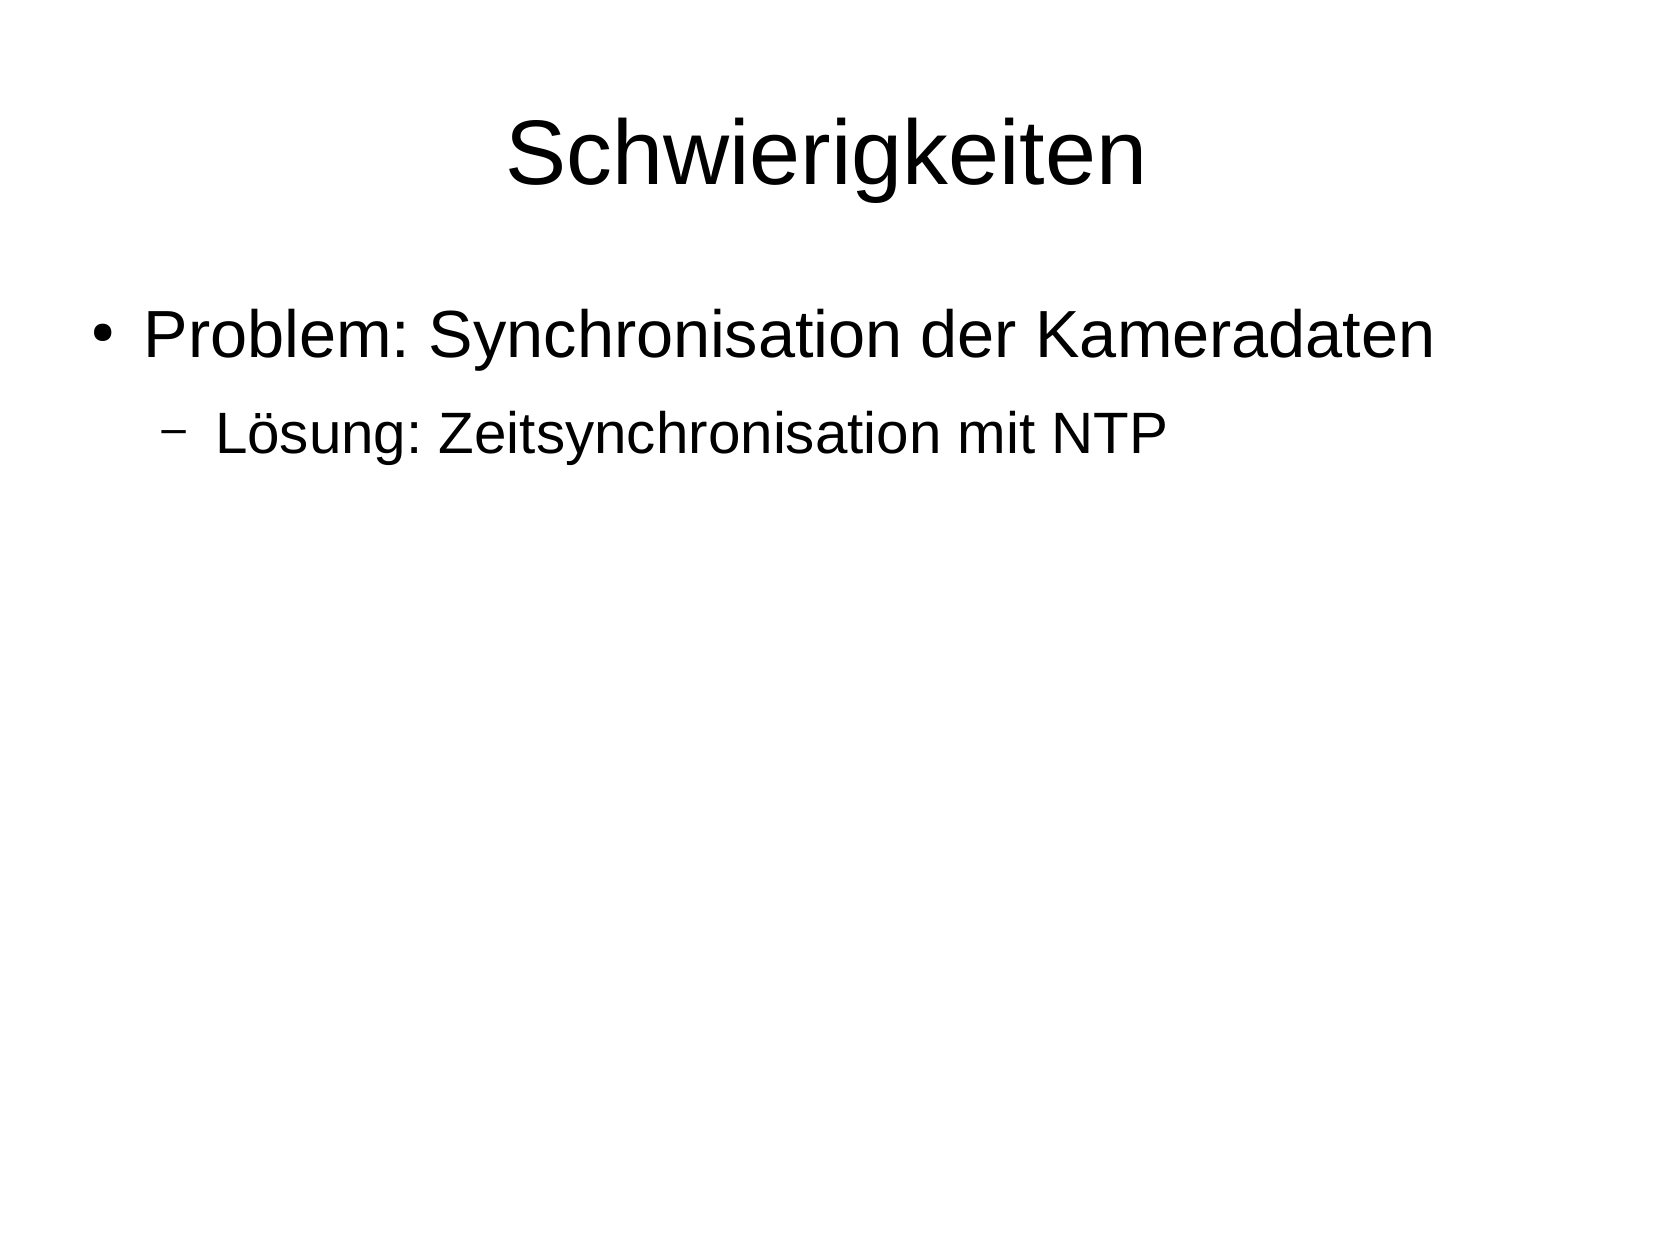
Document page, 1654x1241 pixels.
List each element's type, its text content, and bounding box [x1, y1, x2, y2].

list Problem: Synchronisation der Kameradaten Lösung: Zeitsynchronisation mit NTP [73, 296, 1597, 1217]
title Schwierigkeiten [82, 49, 1571, 257]
